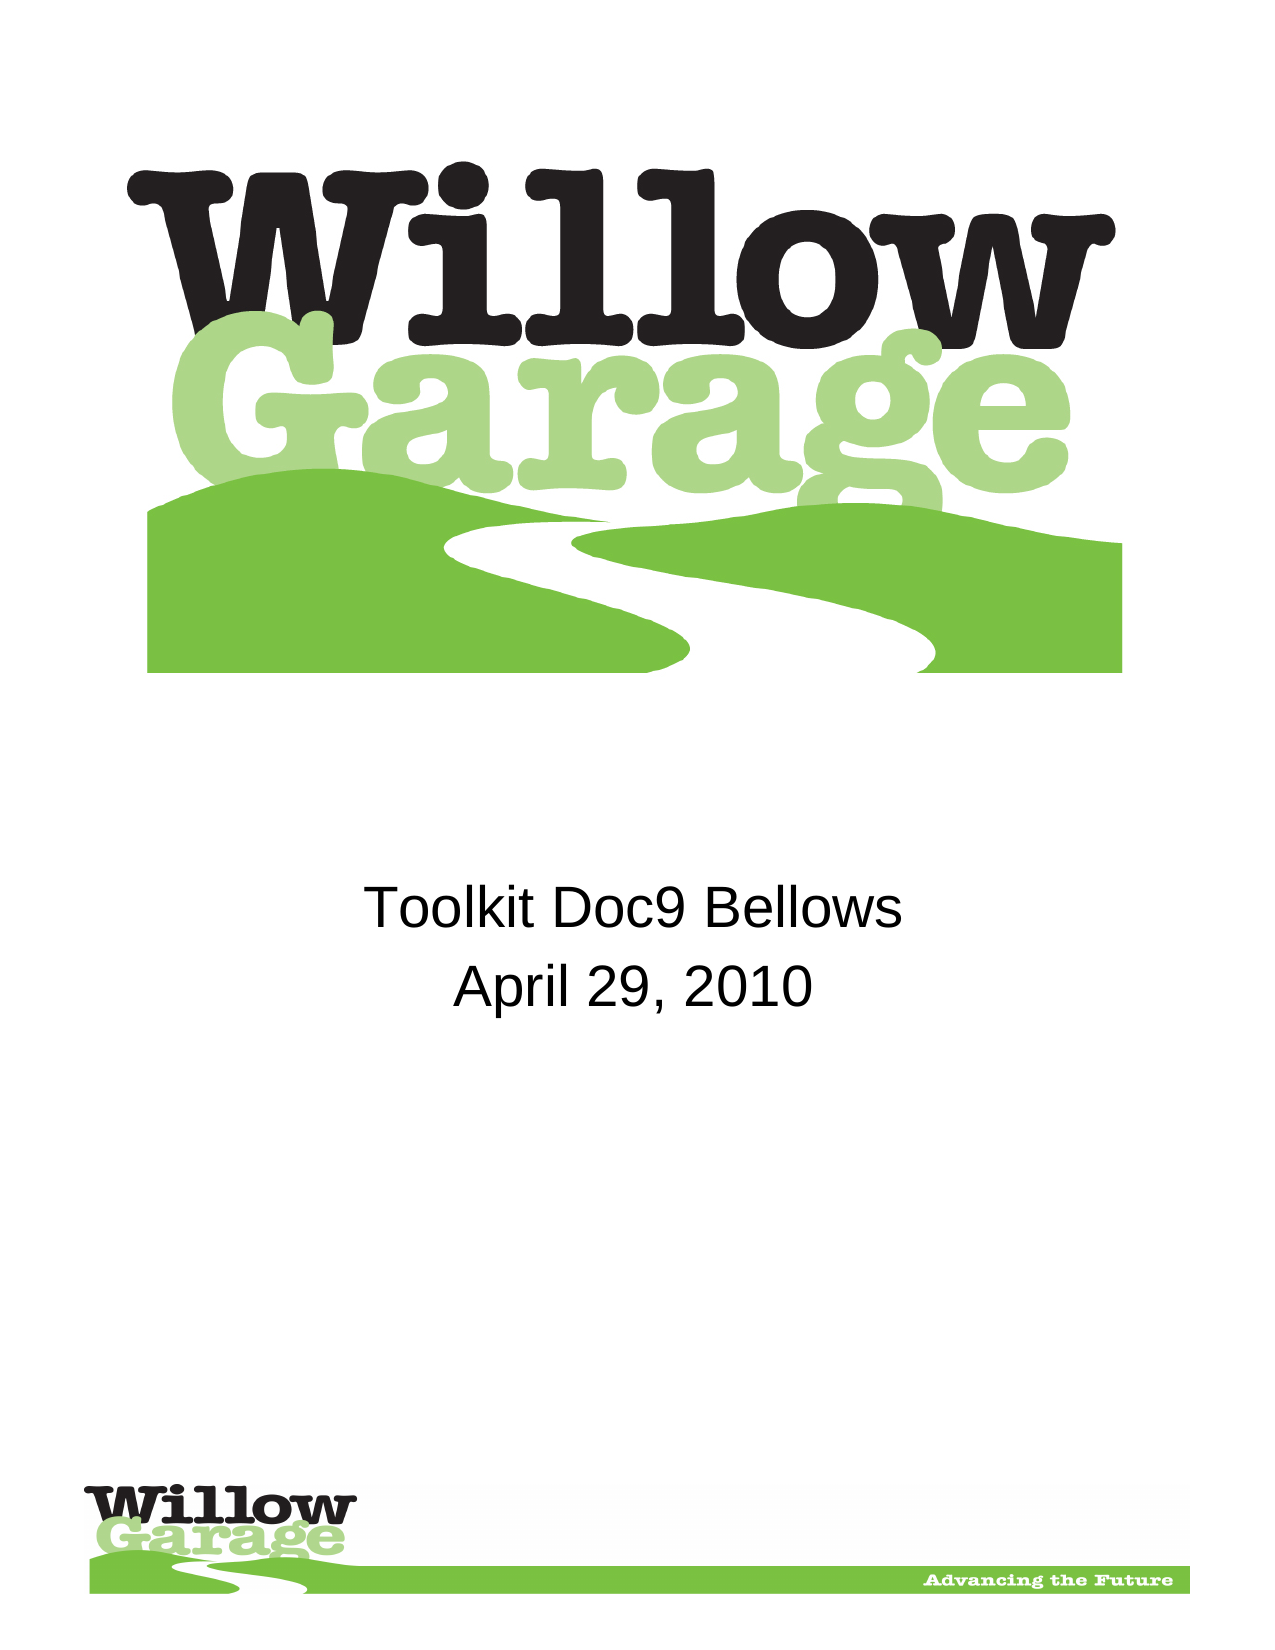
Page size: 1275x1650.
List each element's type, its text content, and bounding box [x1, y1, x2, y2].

picture [42, 42, 1233, 784]
list Toolkit Doc9 Bellows April 29, 2010 [42, 866, 1233, 1197]
picture [84, 1484, 1190, 1594]
